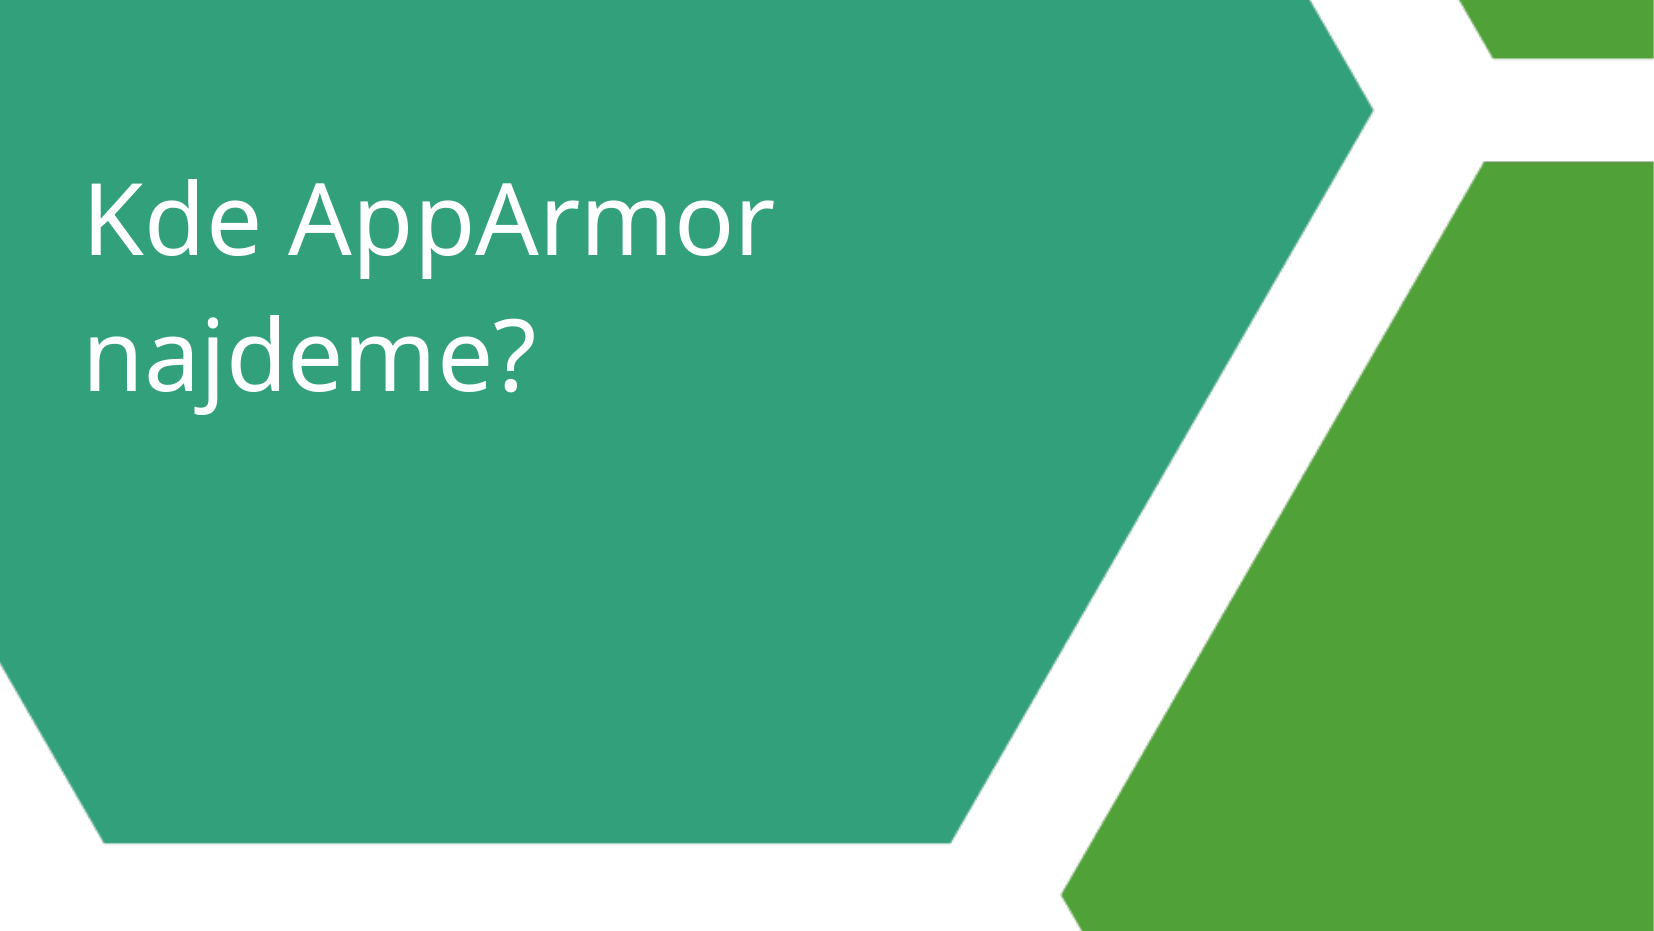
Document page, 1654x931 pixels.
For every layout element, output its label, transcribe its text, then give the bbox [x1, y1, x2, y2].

picture [0, 0, 1654, 931]
title Kde AppArmor najdeme? [82, 178, 1218, 528]
